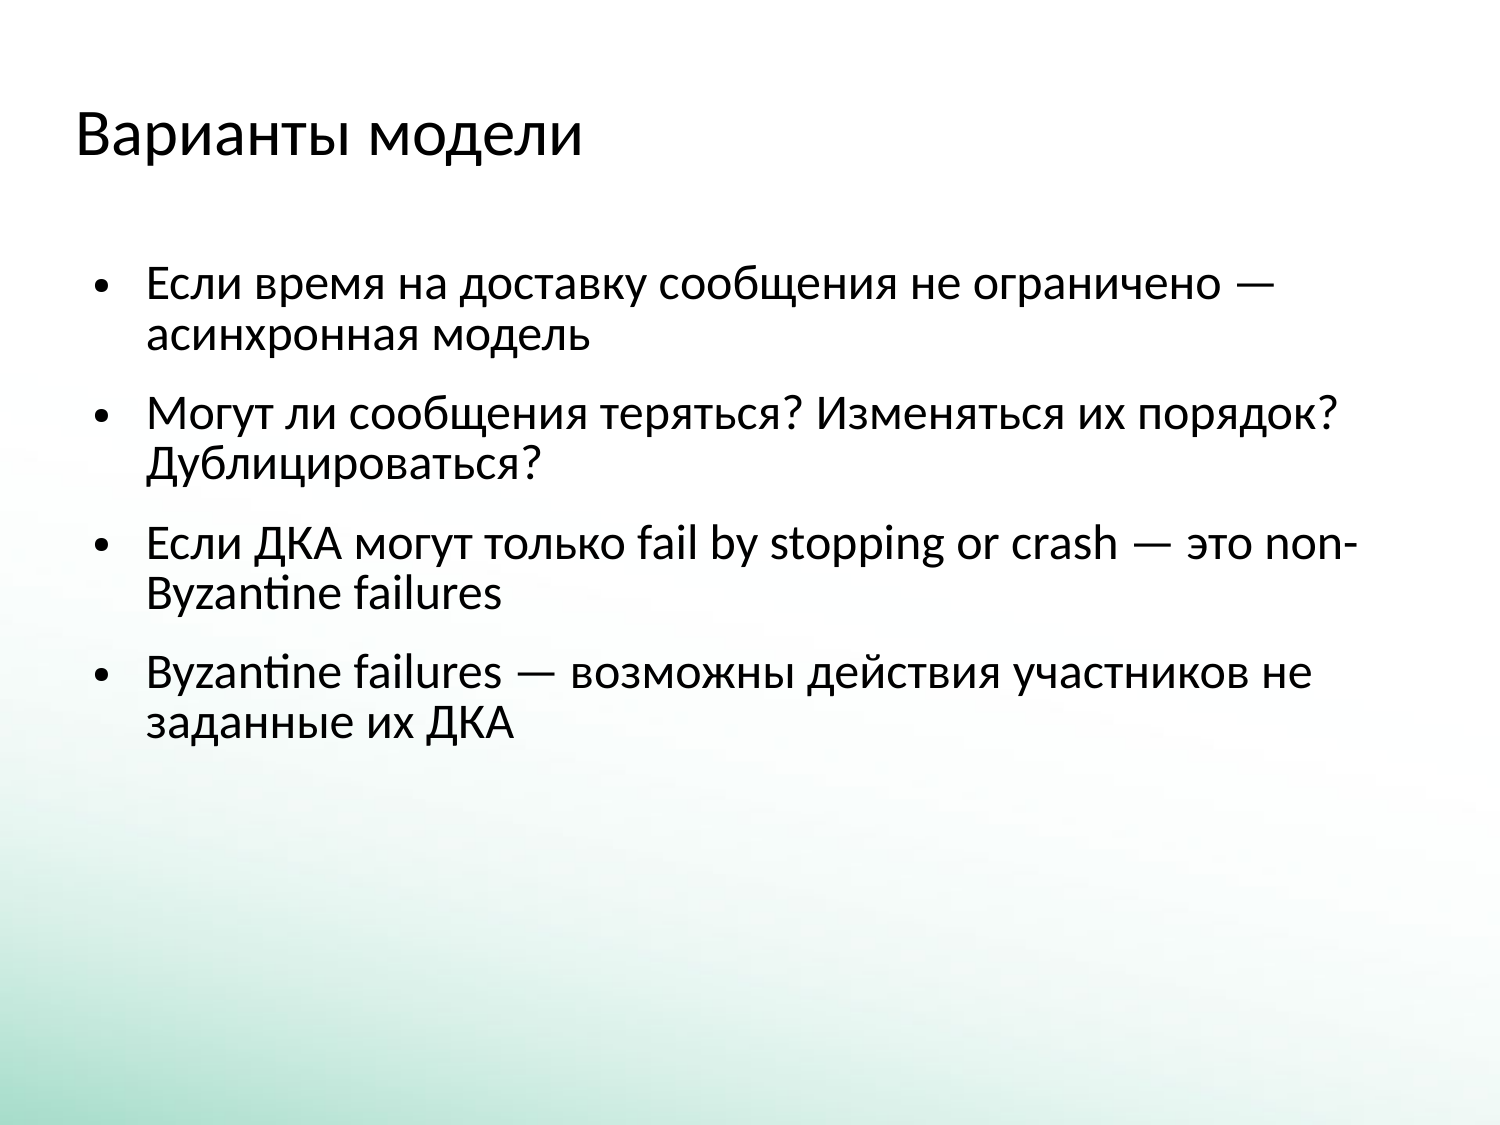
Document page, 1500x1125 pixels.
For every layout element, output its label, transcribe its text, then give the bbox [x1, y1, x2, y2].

title Варианты модели [75, 45, 1425, 233]
picture [0, 0, 1500, 1125]
list Если время на доставку сообщения не ограничено — асинхронная модель Могут ли сообщения теряться? Изменяться их порядок? Дублицироваться? Если ДКА могут только fail by stopping or crash — это non-Byzantine failures Byzantine failures — возможны действия участников не заданные их ДКА [75, 262, 1425, 1005]
